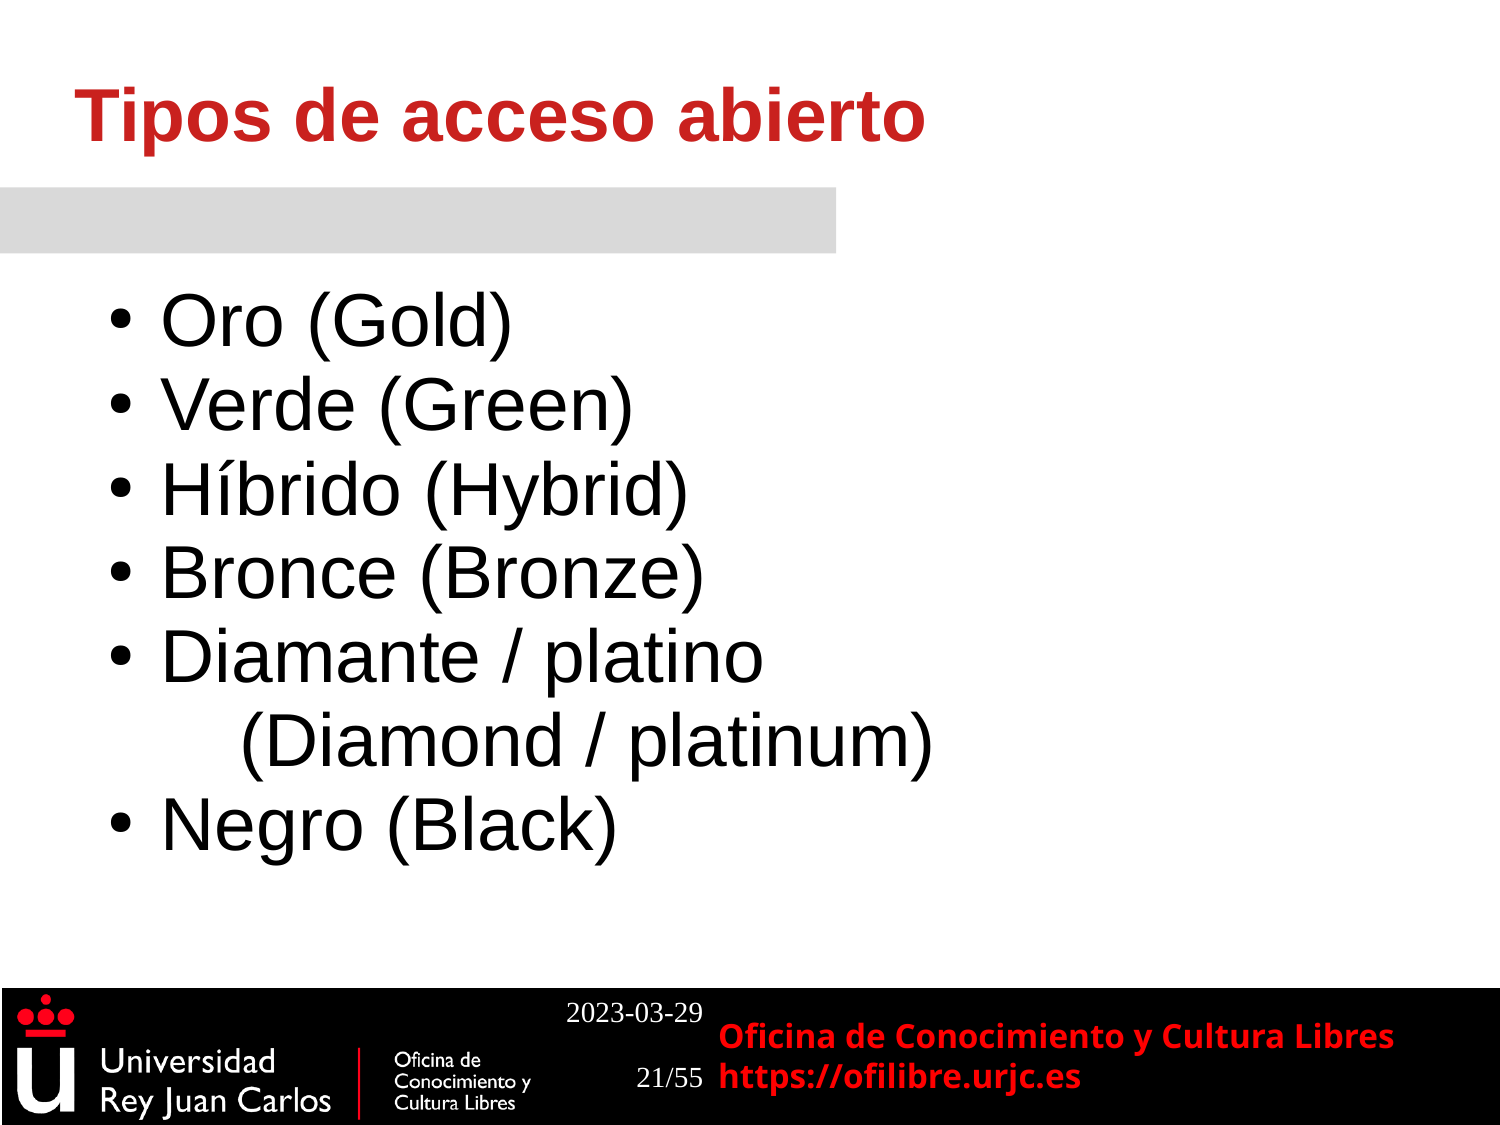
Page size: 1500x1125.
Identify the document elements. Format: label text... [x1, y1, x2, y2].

text_box Oro (Gold) Verde (Green) Híbrido (Hybrid) Bronce (Bronze) Diamante / platino (Diamond / platinum) Negro (Black) [75, 271, 1226, 937]
text_box Tipos de acceso abierto [60, 66, 991, 249]
picture [17, 994, 531, 1120]
title [75, 7, 1425, 196]
